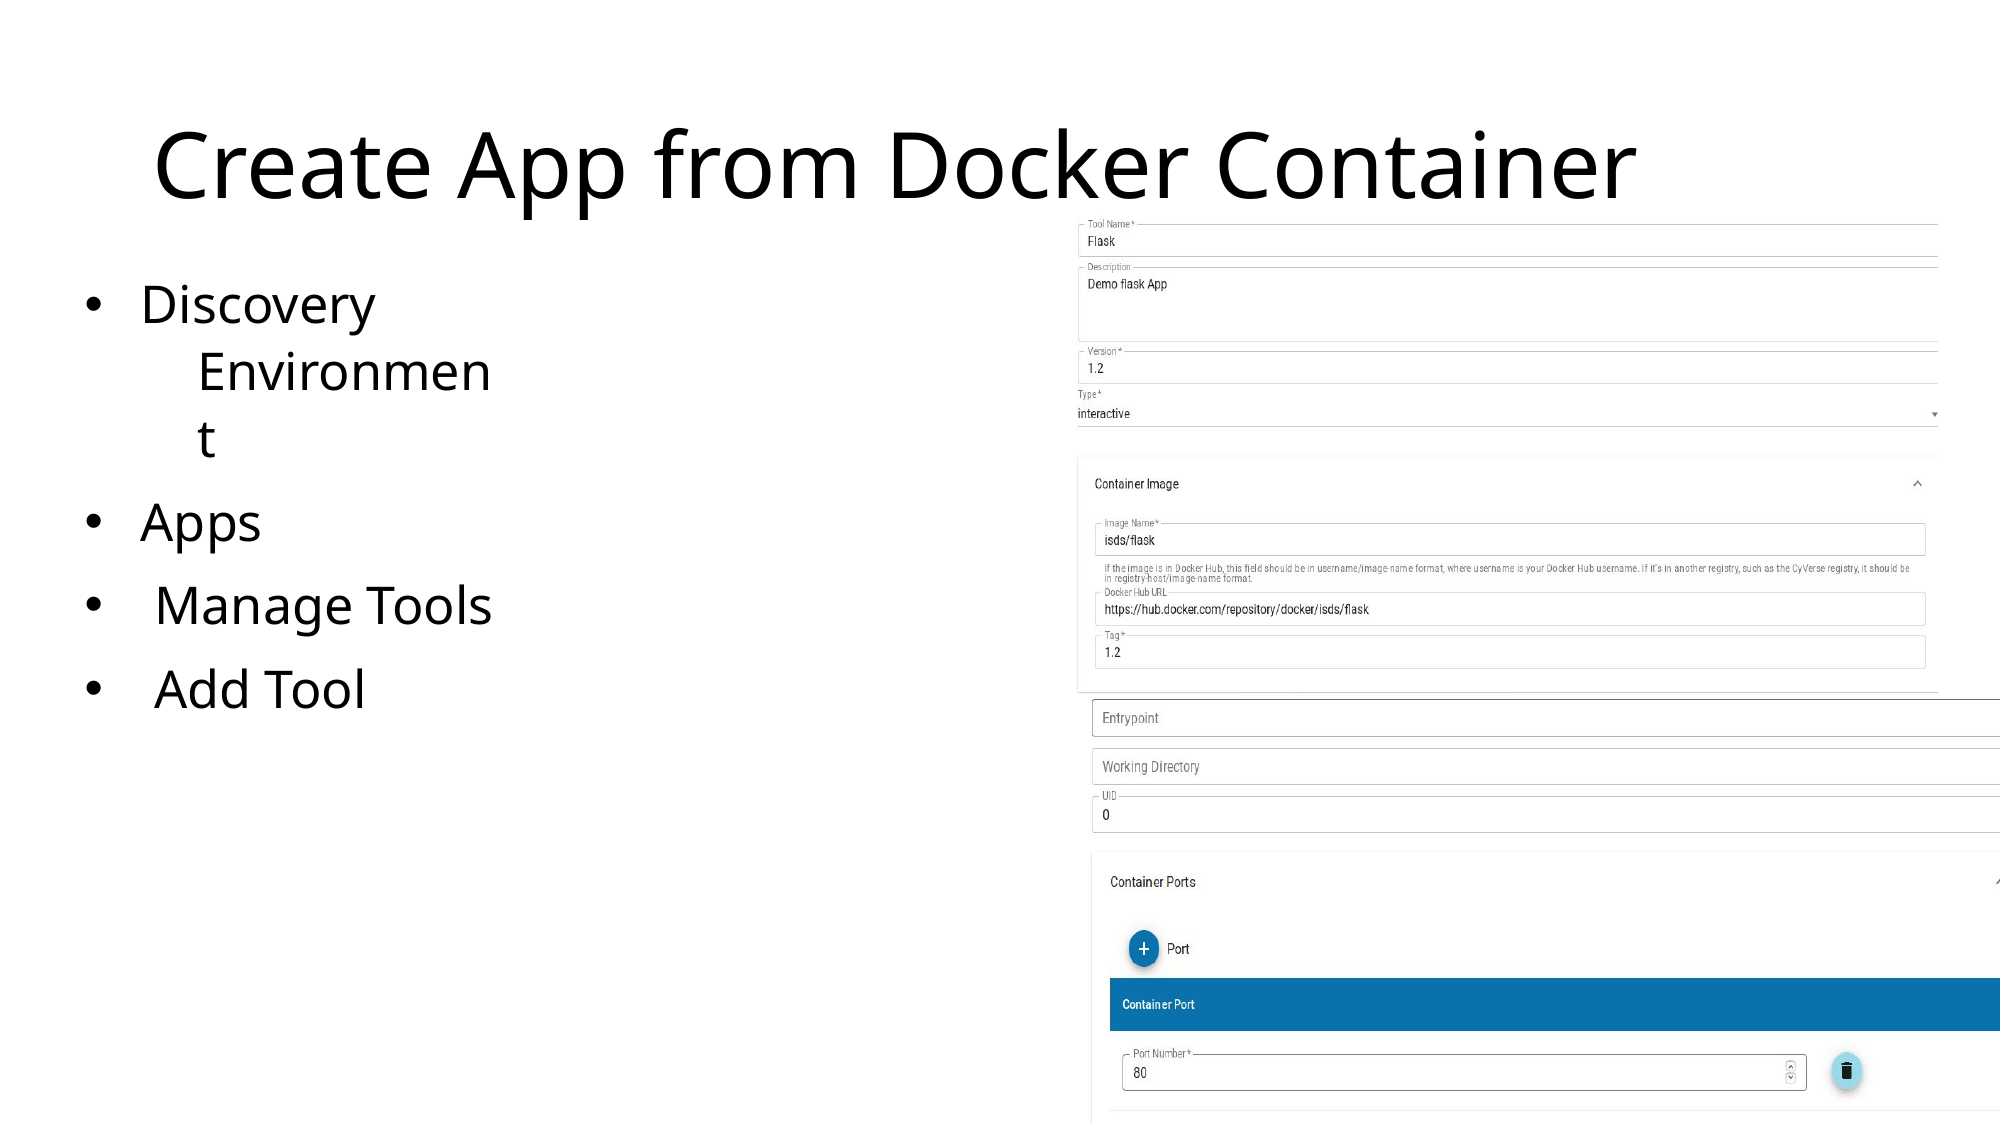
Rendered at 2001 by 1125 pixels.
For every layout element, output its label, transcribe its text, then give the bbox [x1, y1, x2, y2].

title Create App from Docker Container [137, 59, 1863, 278]
text_box Discovery Environment Apps Manage Tools Add Tool [70, 260, 515, 726]
picture [1064, 213, 2000, 1124]
